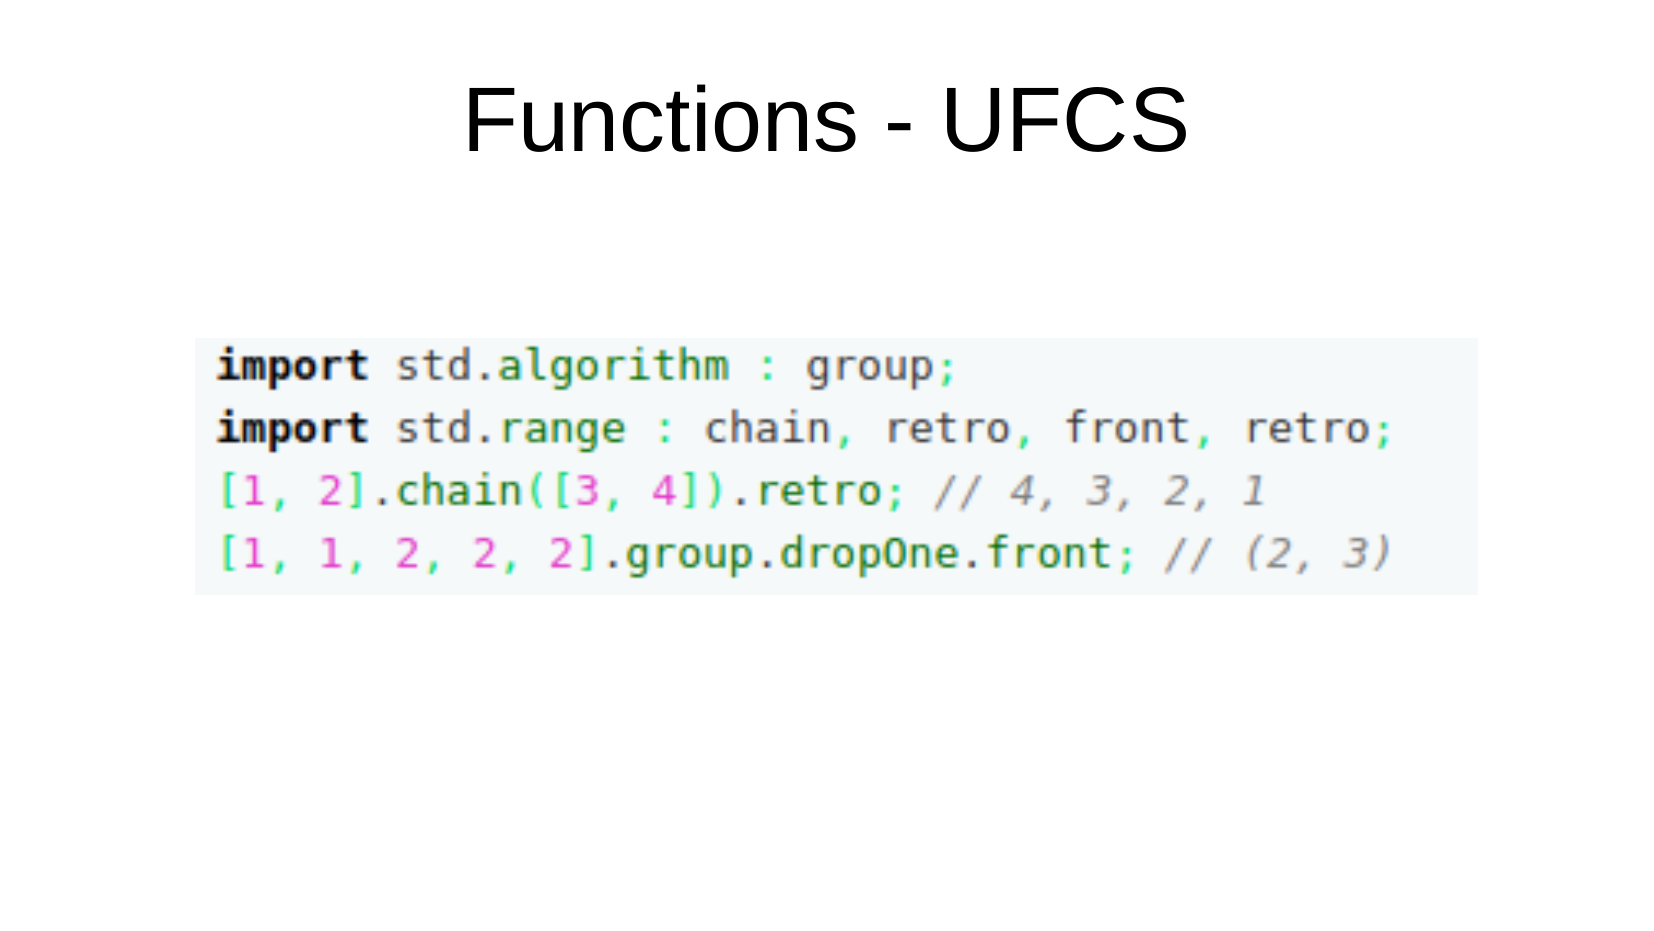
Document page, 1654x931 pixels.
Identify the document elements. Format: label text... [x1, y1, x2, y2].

picture [195, 338, 1478, 595]
title Functions - UFCS [82, 37, 1571, 193]
